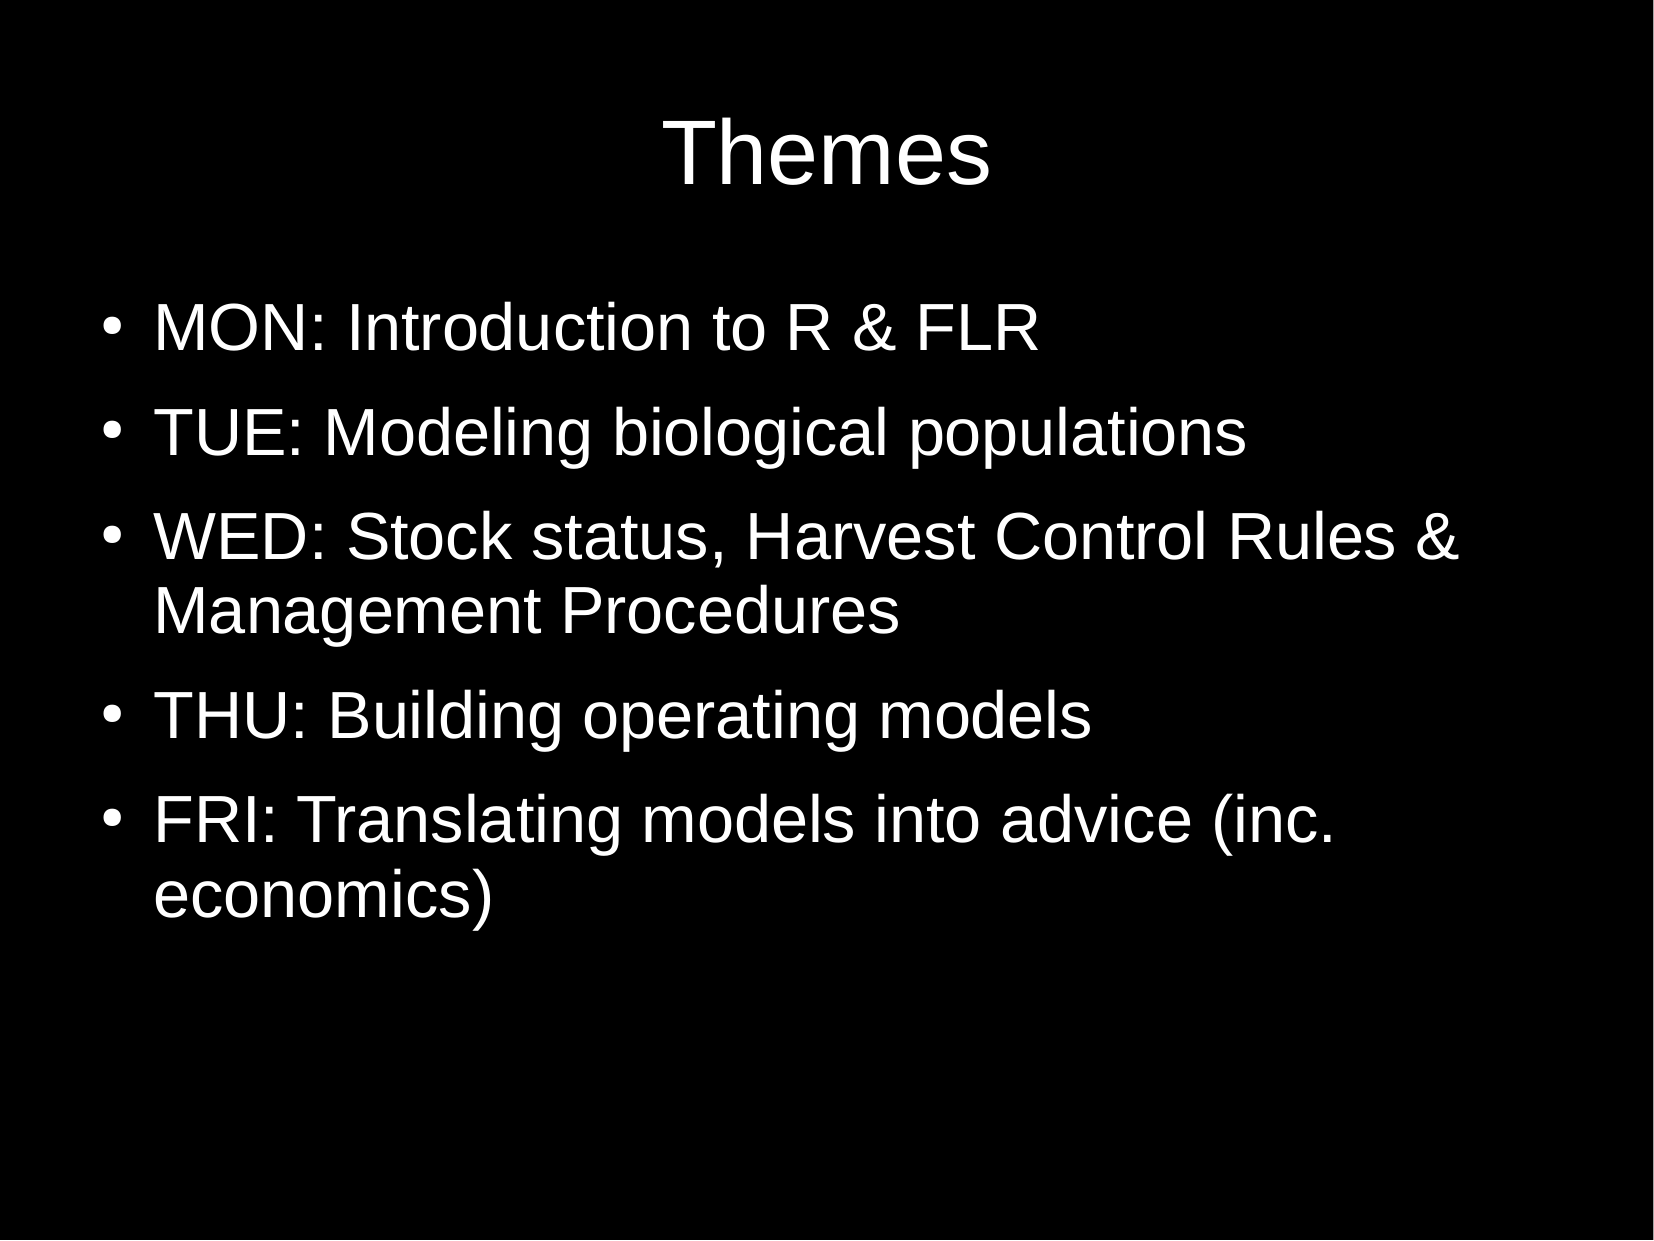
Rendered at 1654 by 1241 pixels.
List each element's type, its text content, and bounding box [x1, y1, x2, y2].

list MON: Introduction to R & FLR TUE: Modeling biological populations WED: Stock status, Harvest Control Rules & Management Procedures THU: Building operating models FRI: Translating models into advice (inc. economics) [82, 290, 1571, 1109]
title Themes [82, 49, 1571, 257]
